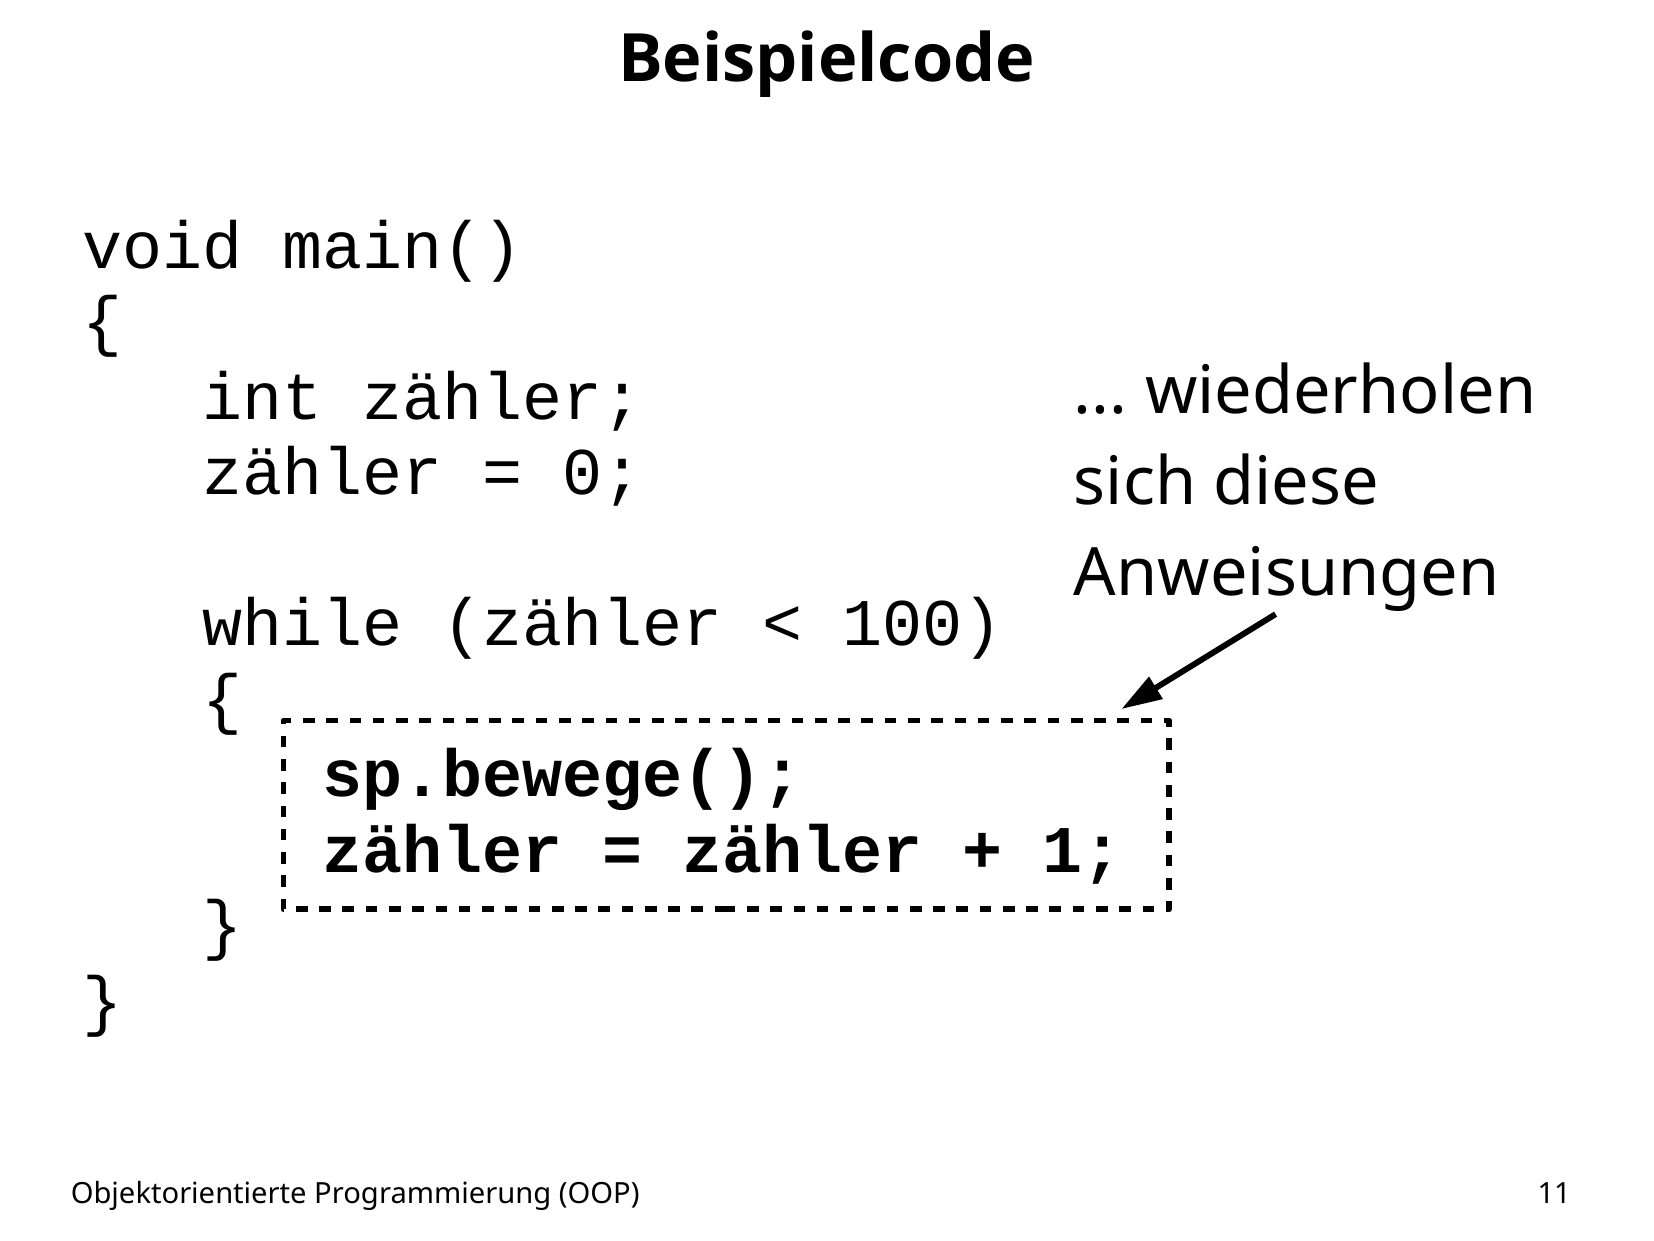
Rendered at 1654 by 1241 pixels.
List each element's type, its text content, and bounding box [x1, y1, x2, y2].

title Beispielcode [0, 5, 1654, 107]
list ... wiederholen sich diese Anweisungen [1073, 342, 1582, 650]
list void main() { int zähler; zähler = 0; while (zähler < 100) { sp.bewege(); zähler = zähler + 1; } } [82, 212, 1571, 1146]
